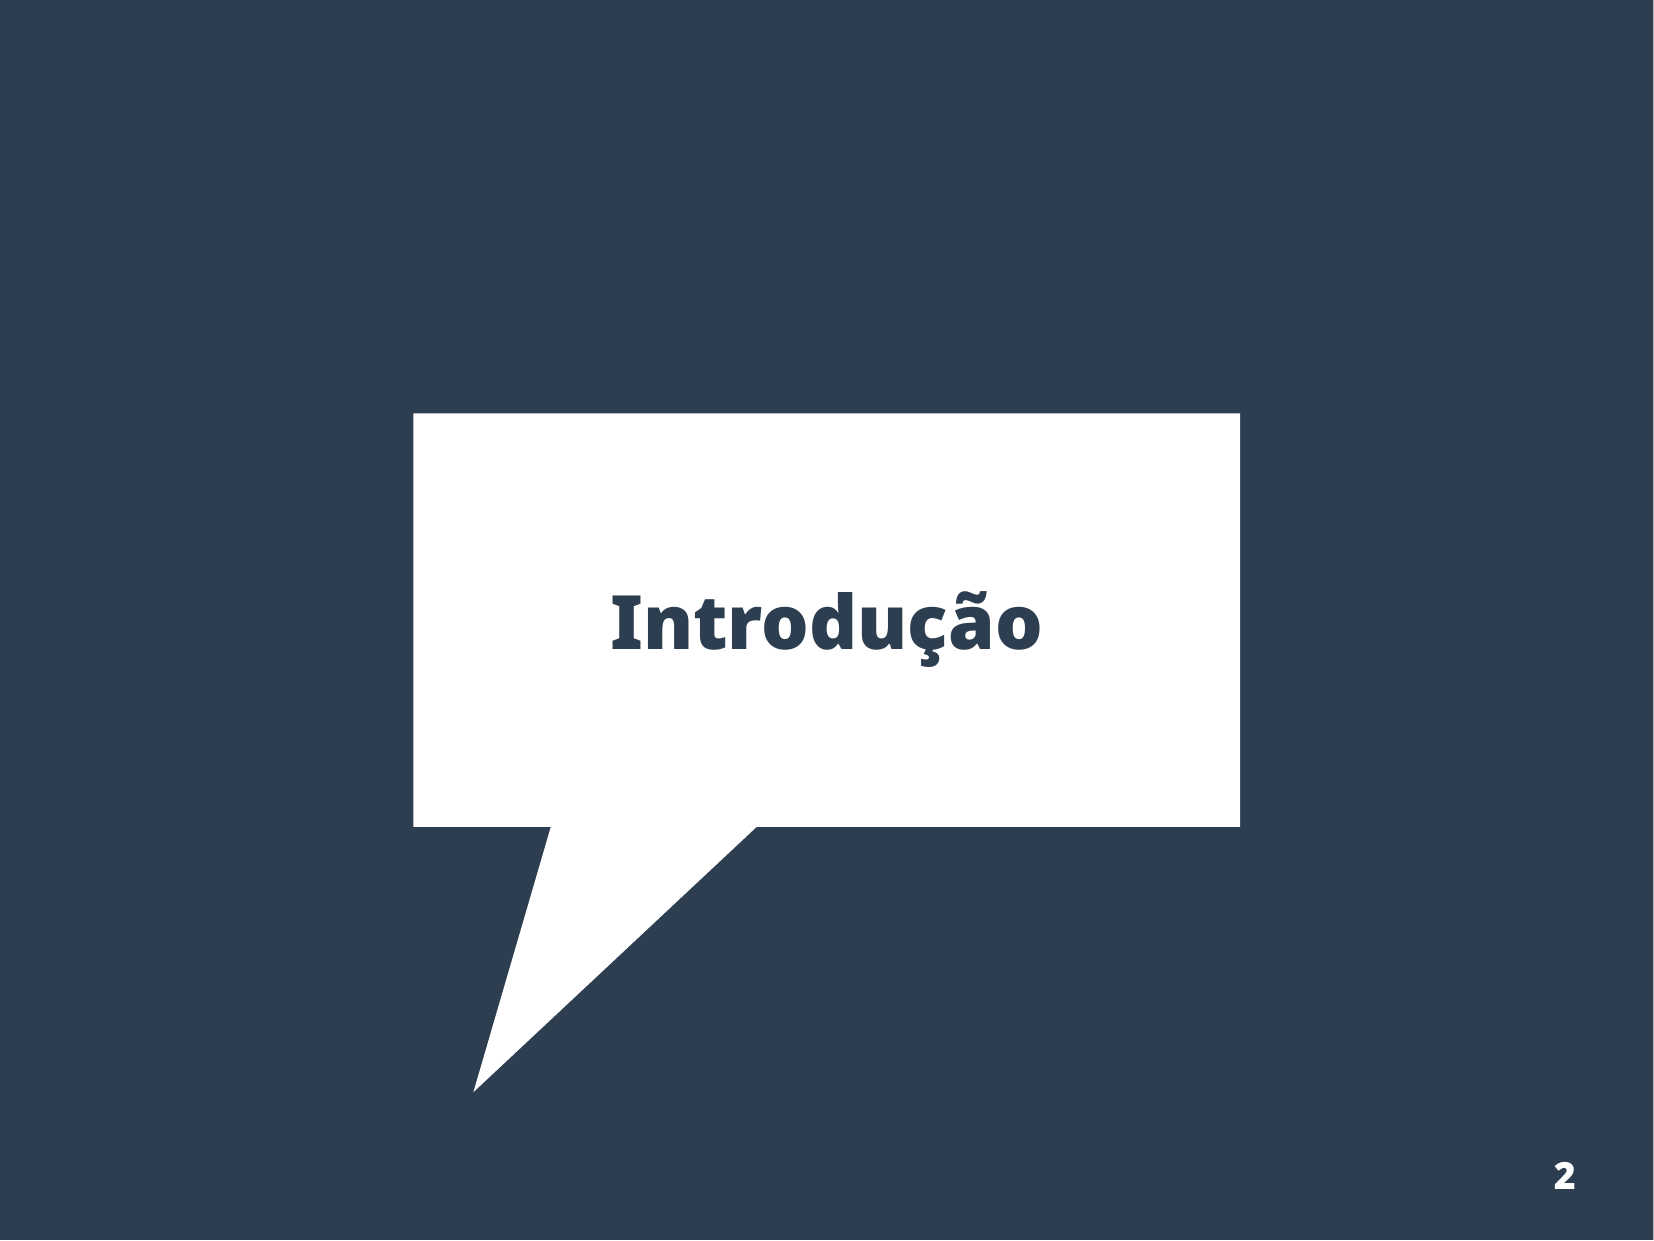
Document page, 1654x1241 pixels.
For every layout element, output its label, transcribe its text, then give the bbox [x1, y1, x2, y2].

title Introdução [442, 442, 1211, 798]
